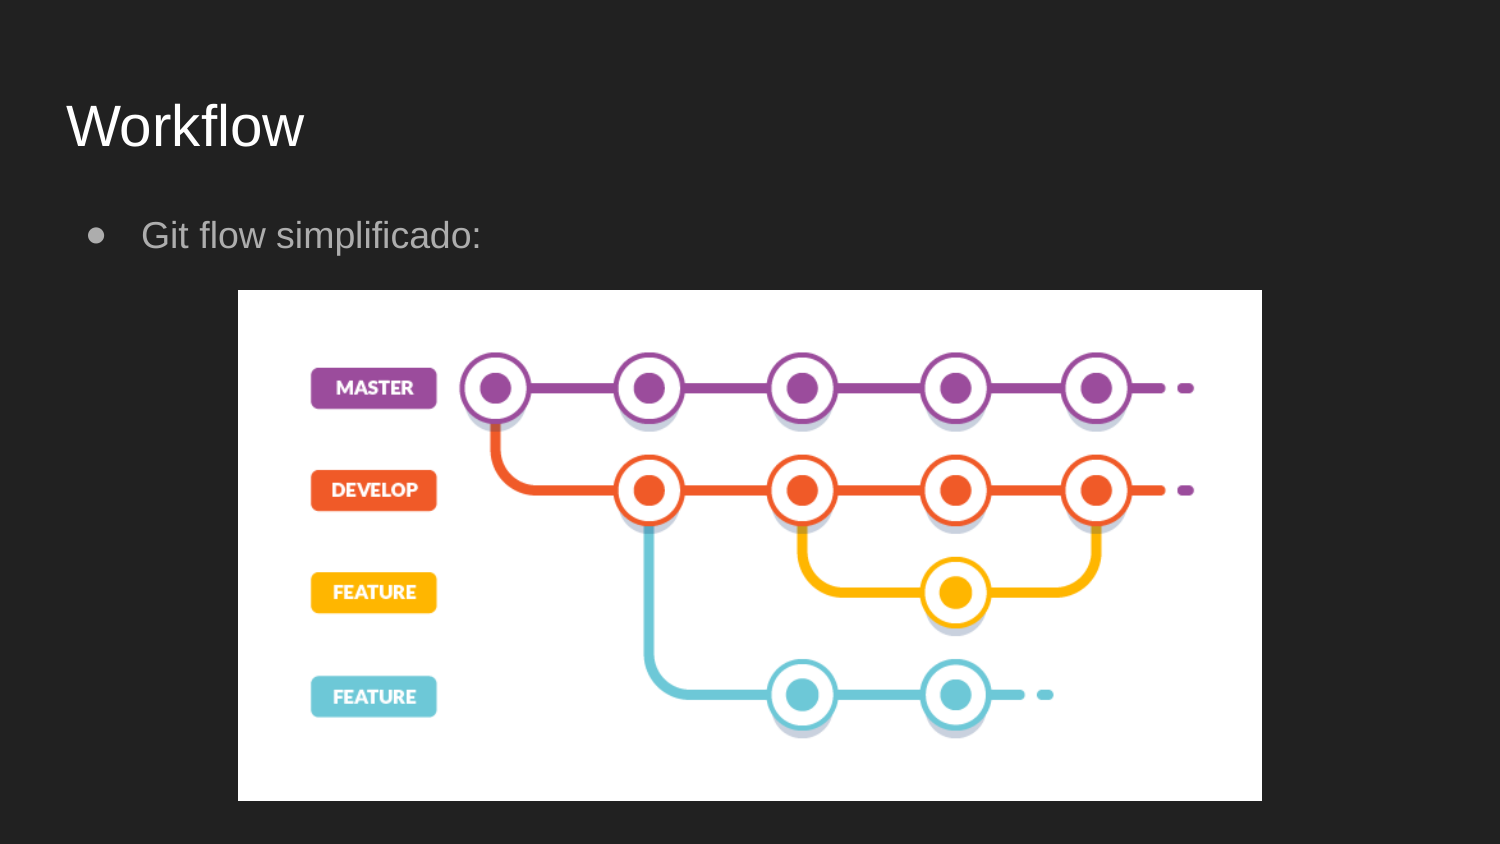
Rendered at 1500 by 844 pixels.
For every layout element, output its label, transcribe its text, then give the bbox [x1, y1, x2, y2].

list Git flow simplificado: [51, 189, 1449, 283]
title Workflow [51, 72, 1449, 167]
picture [238, 290, 1262, 801]
